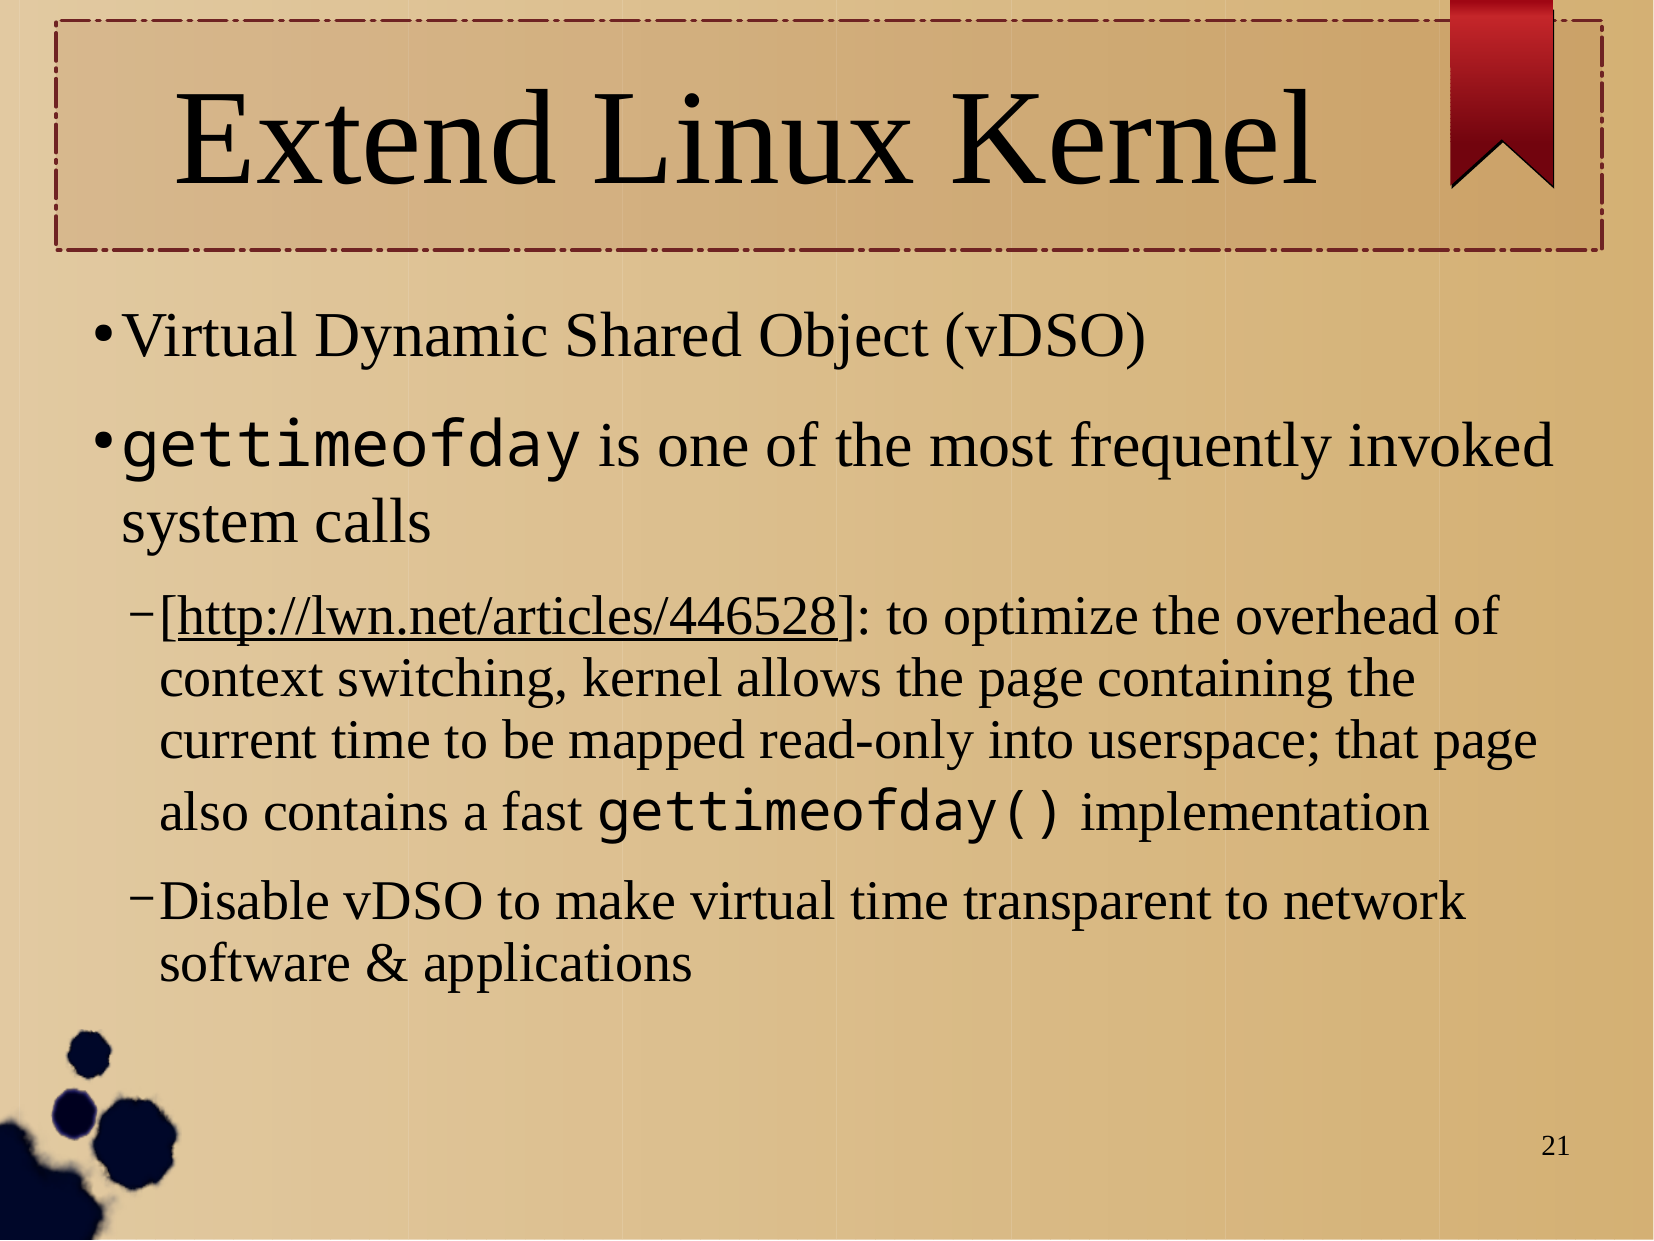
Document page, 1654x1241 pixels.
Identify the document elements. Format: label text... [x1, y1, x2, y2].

title Extend Linux Kernel [82, 47, 1412, 229]
list Virtual Dynamic Shared Object (vDSO) gettimeofday is one of the most frequently invoked system calls [http://lwn.net/articles/446528]: to optimize the overhead of context switching, kernel allows the page containing the current time to be mapped read-only into userspace; that page also contains a fast gettimeofday() implementation Disable vDSO to make virtual time transparent to network software & applications [82, 299, 1571, 1019]
